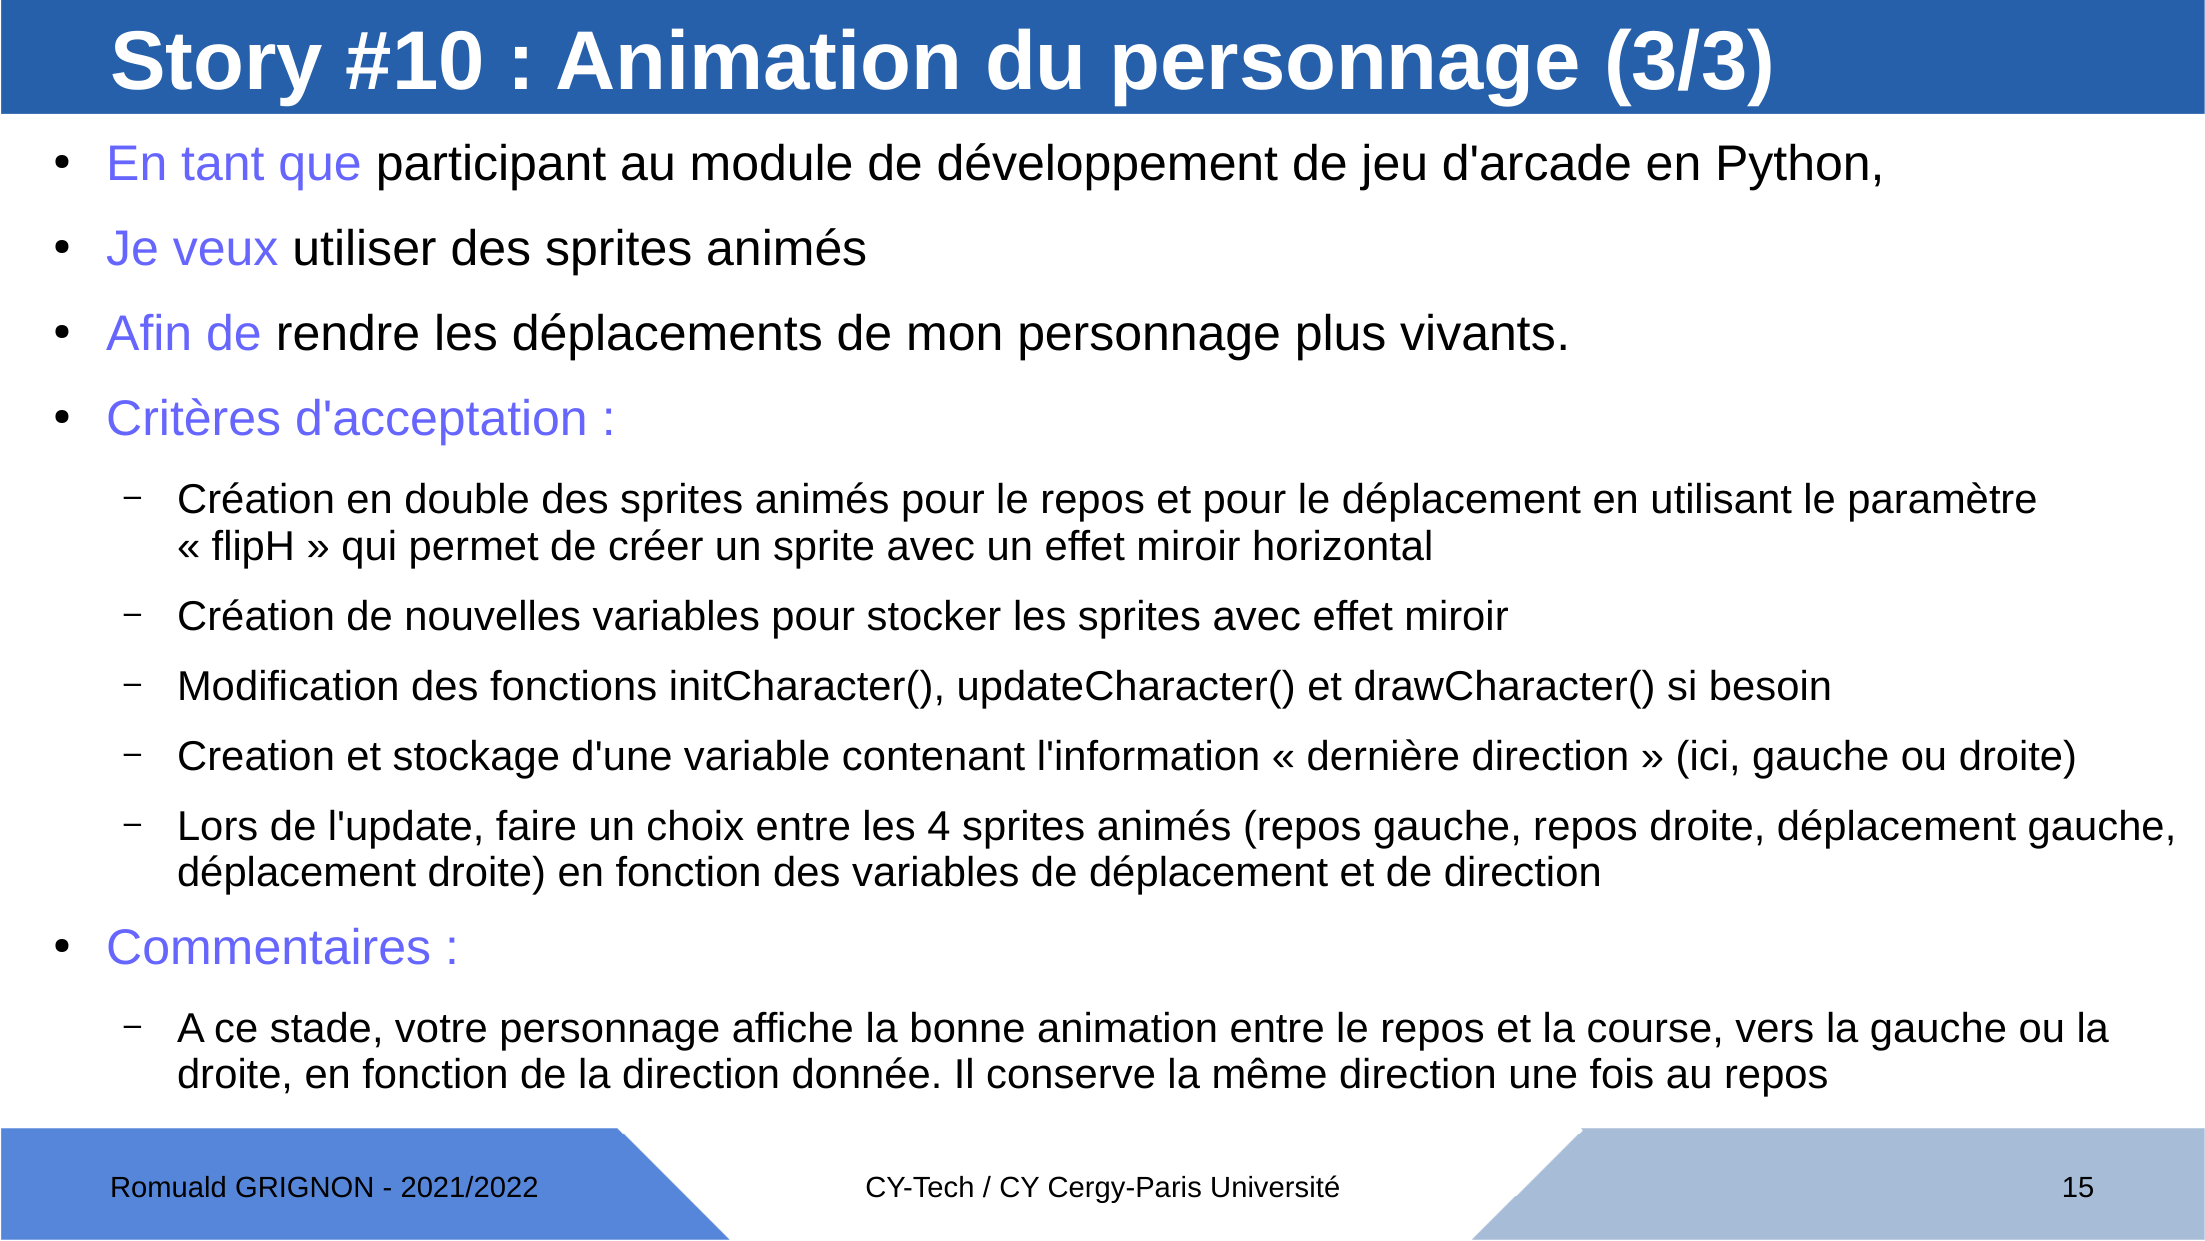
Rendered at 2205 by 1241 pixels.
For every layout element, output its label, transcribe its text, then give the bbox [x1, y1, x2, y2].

picture [0, 0, 2205, 1241]
title Story #10 : Animation du personnage (3/3) [110, 49, 2095, 205]
list En tant que participant au module de développement de jeu d'arcade en Python, Je veux utiliser des sprites animés Afin de rendre les déplacements de mon personnage plus vivants. Critères d'acceptation : Création en double des sprites animés pour le repos et pour le déplacement en utilisant le paramètre « flipH » qui permet de créer un sprite avec un effet miroir horizontal Création de nouvelles variables pour stocker les sprites avec effet miroir Modification des fonctions initCharacter(), updateCharacter() et drawCharacter() si besoin Creation et stockage d'une variable contenant l'information « dernière direction » (ici, gauche ou droite) Lors de l'update, faire un choix entre les 4 sprites animés (repos gauche, repos droite, déplacement gauche, déplacement droite) en fonction des variables de déplacement et de direction Commentaires : A ce stade, votre personnage affiche la bonne animation entre le repos et la course, vers la gauche ou la droite, en fonction de la direction donnée. Il conserve la même direction une fois au repos [35, 205, 2186, 1101]
